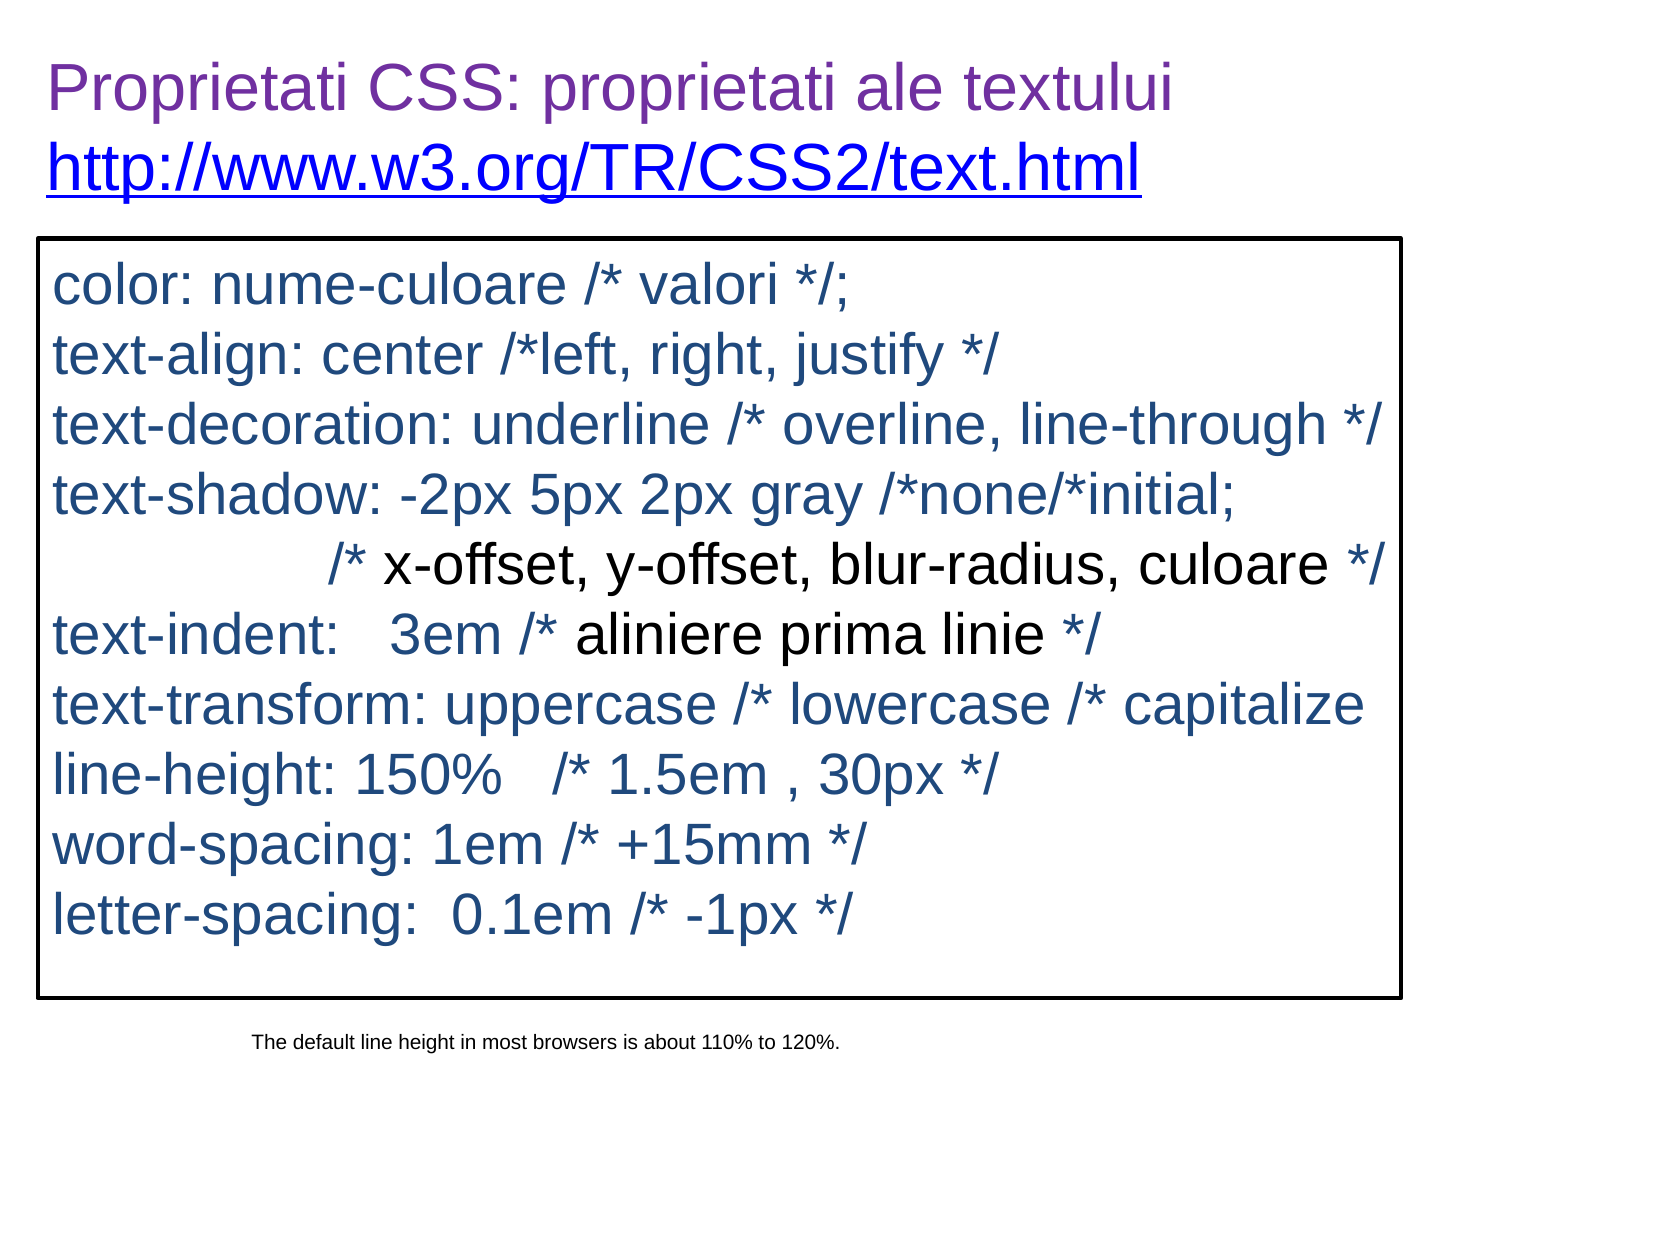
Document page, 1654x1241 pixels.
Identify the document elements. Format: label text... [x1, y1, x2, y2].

text_box Proprietati CSS: proprietati ale textului http://www.w3.org/TR/CSS2/text.html [31, 36, 1484, 577]
text_box The default line height in most browsers is about 110% to 120%. [236, 1023, 857, 1062]
text_box color: nume-culoare /* valori */; text-align: center /*left, right, justify */ text-decoration: underline /* overline, line-through */ text-shadow: -2px 5px 2px gray /*none/*initial; /* x-offset, y-offset, blur-radius, culoare */ text-indent: 3em /* aliniere prima linie */ text-transform: uppercase /* lowercase /* capitalize line-height: 150% /* 1.5em , 30px */ word-spacing: 1em /* +15mm */ letter-spacing: 0.1em /* -1px */ [37, 238, 1401, 999]
